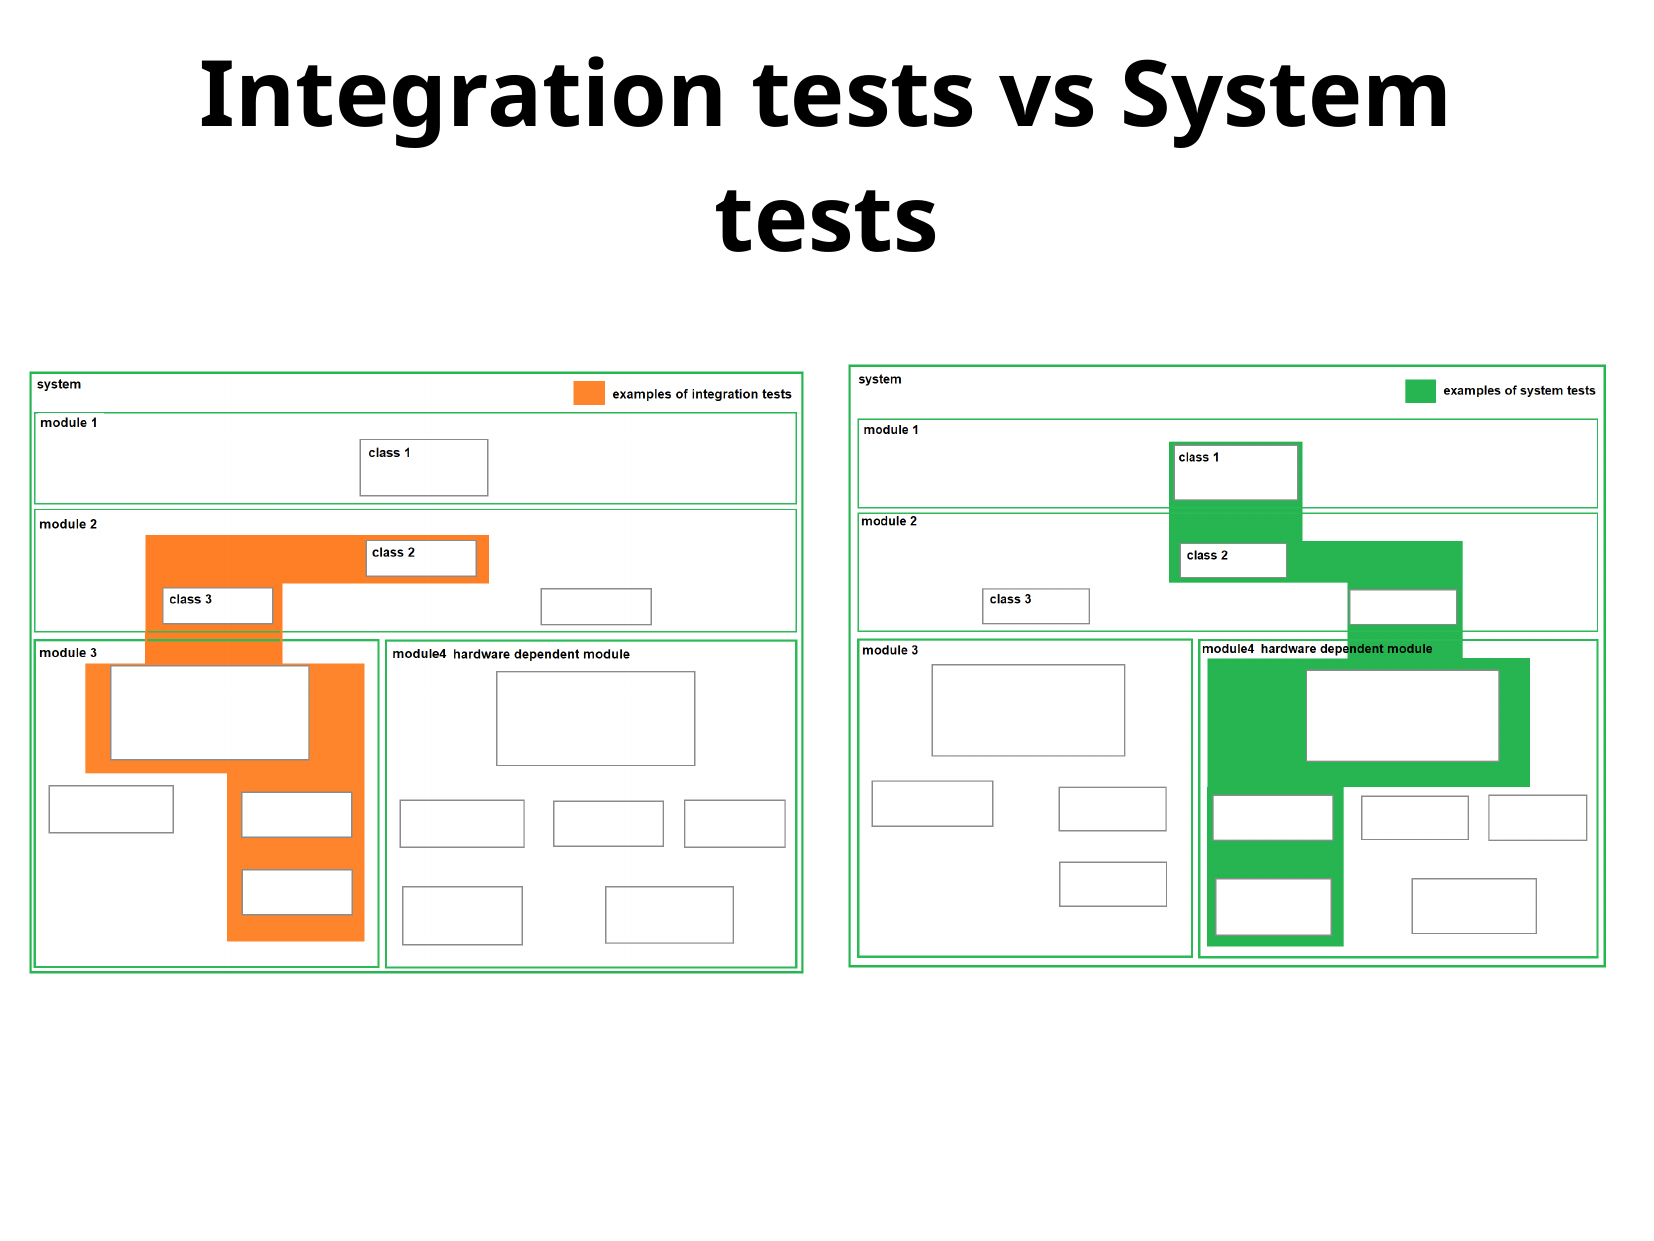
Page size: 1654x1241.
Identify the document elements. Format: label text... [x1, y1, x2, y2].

title Integration tests vs System tests [82, 16, 1571, 290]
picture [845, 358, 1613, 975]
picture [24, 370, 809, 975]
